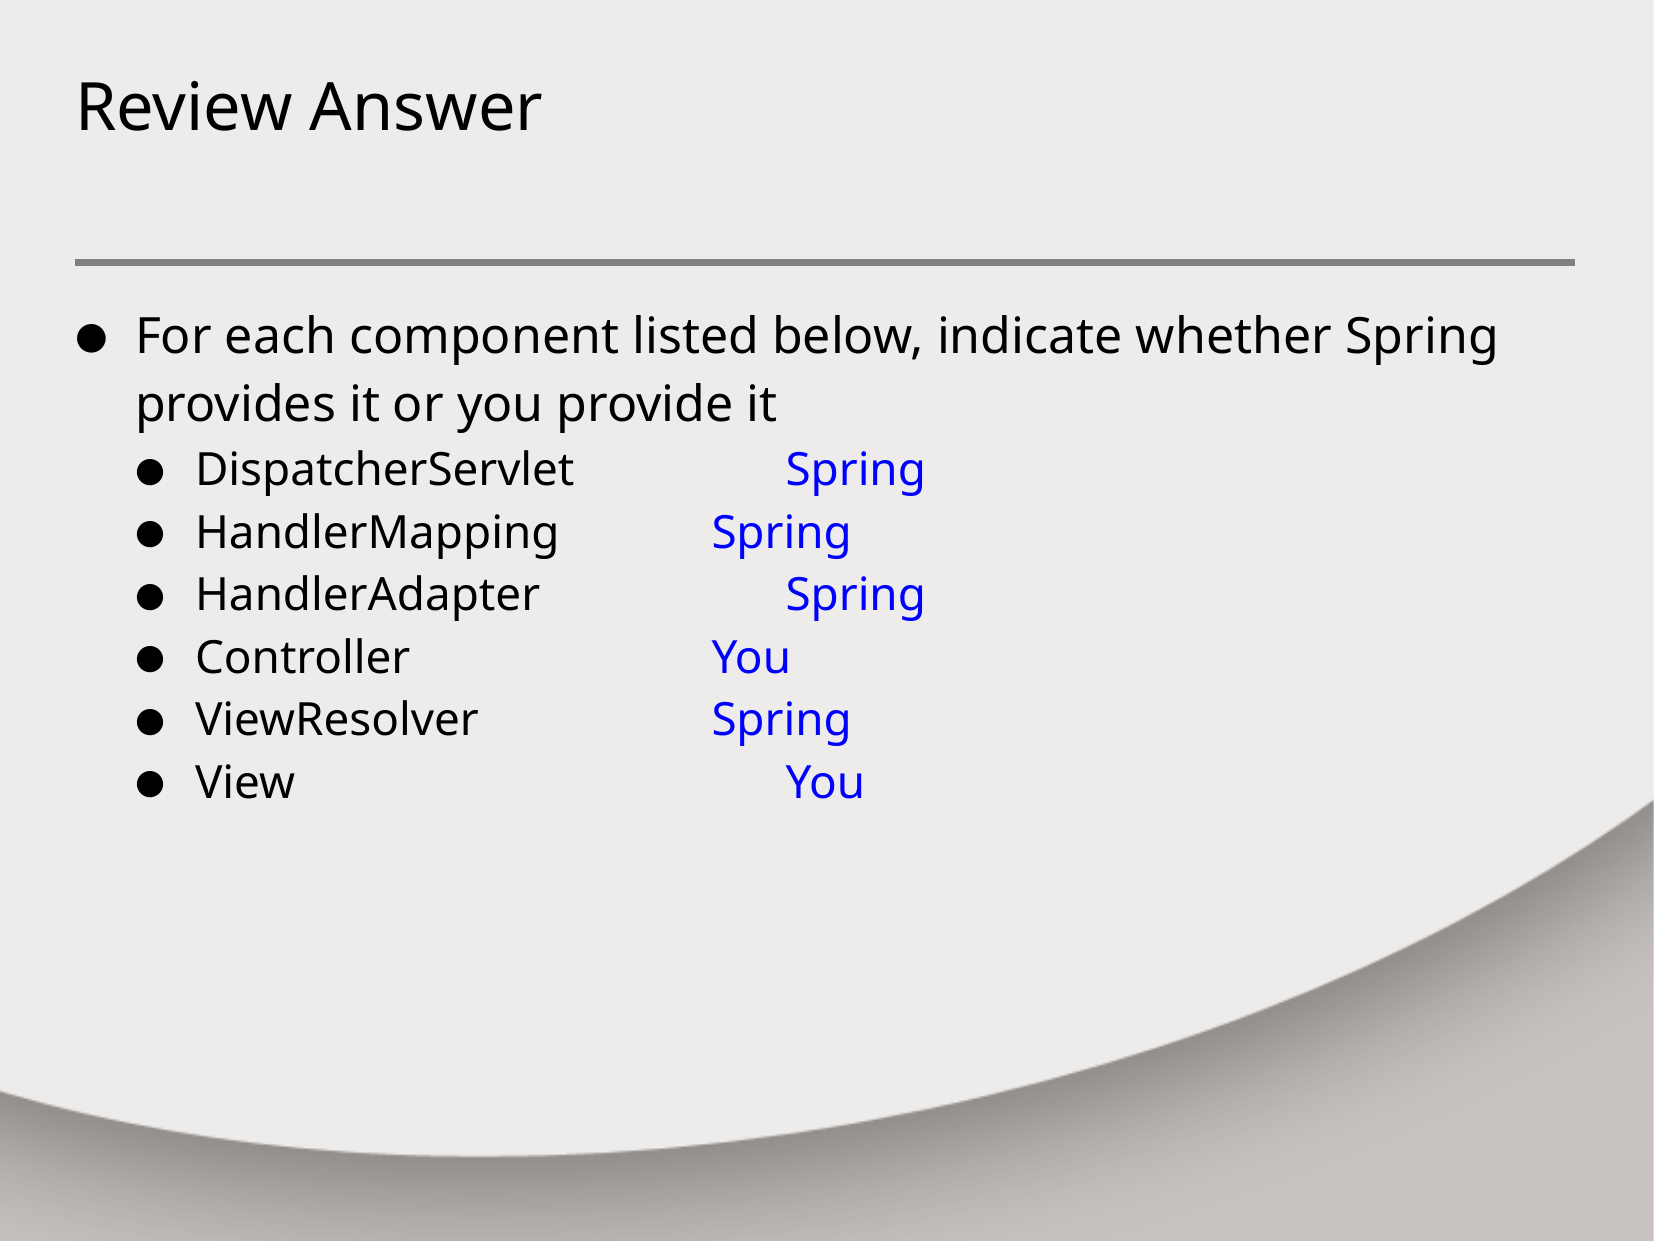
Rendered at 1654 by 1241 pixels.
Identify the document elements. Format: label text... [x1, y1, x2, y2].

list For each component listed below, indicate whether Spring provides it or you provide it DispatcherServlet Spring HandlerMapping Spring HandlerAdapter Spring Controller You ViewResolver Spring View You [75, 300, 1576, 1163]
picture [0, 0, 1654, 1241]
title Review Answer [75, 75, 1576, 226]
